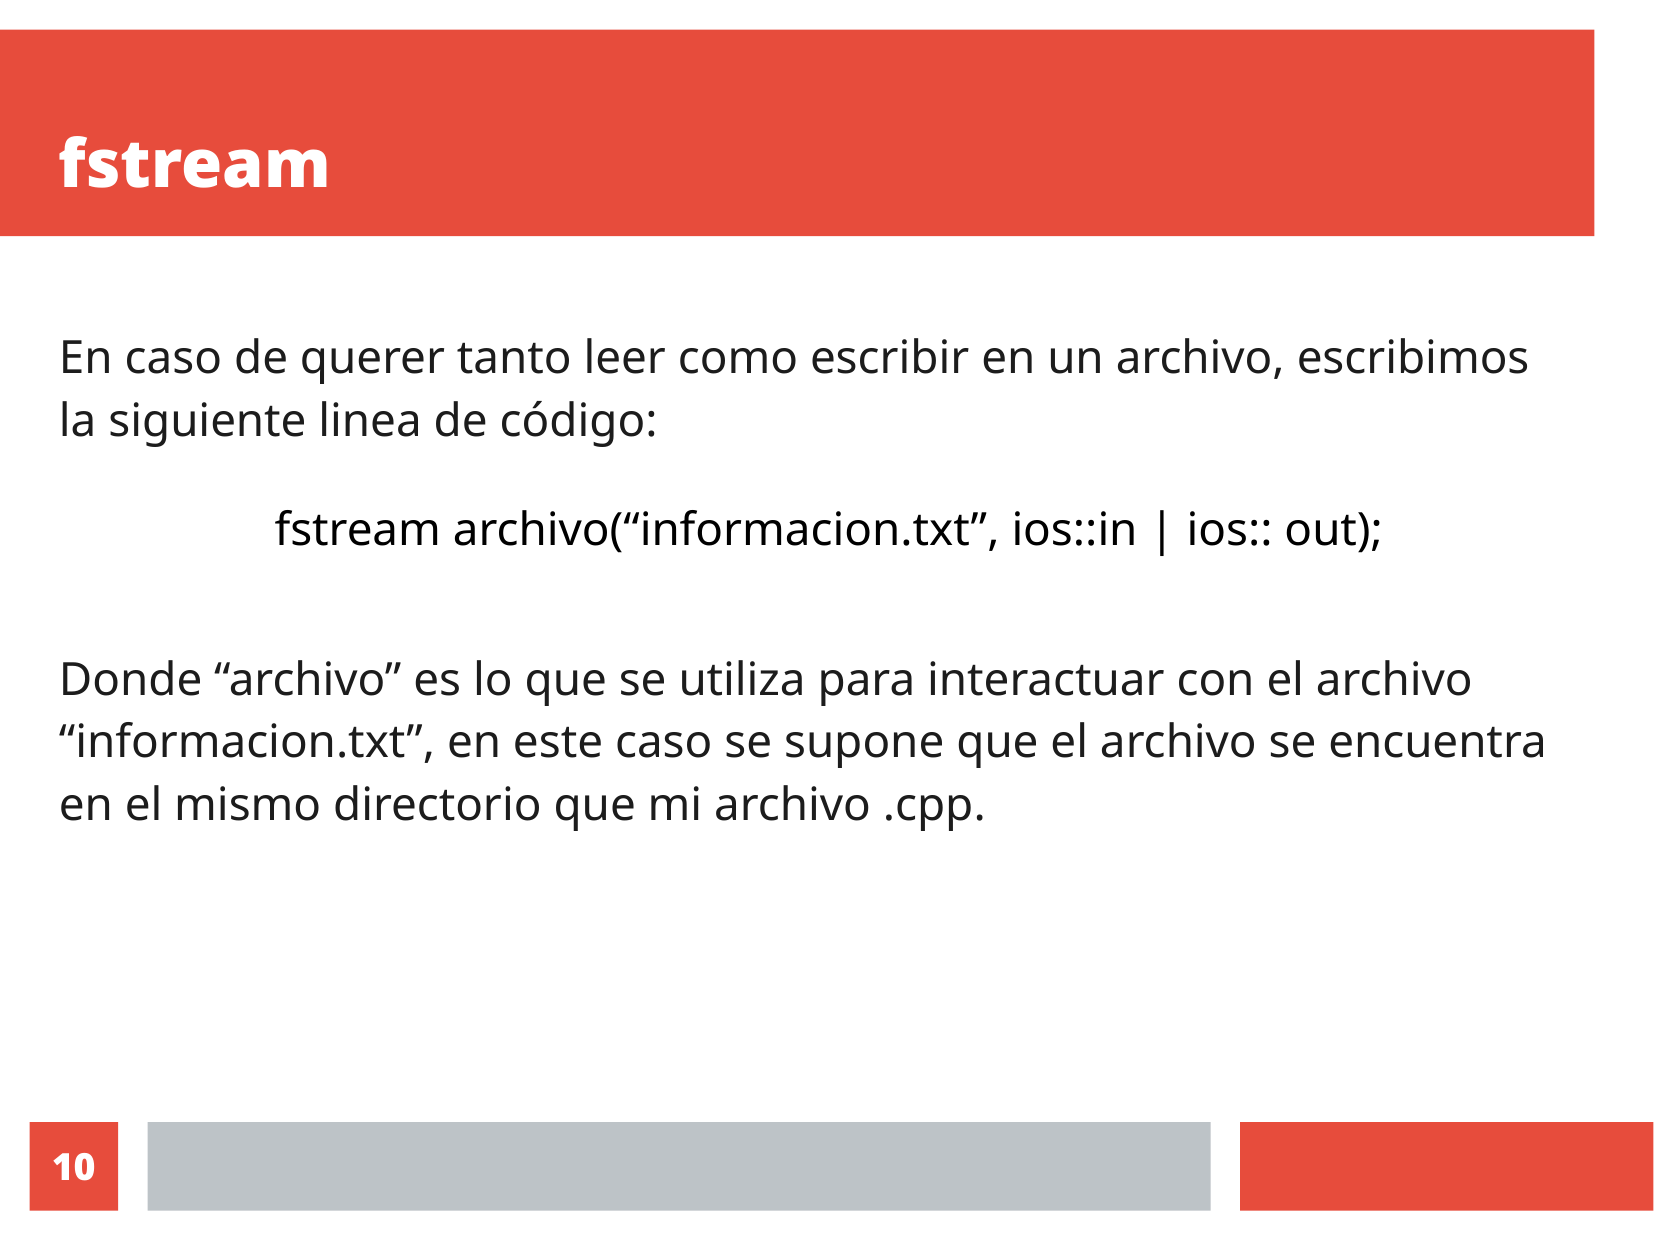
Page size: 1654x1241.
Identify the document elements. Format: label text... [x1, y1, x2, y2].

title fstream [59, 59, 1595, 207]
text_box fstream archivo(“informacion.txt”, ios::in | ios:: out); [259, 489, 1477, 556]
list En caso de querer tanto leer como escribir en un archivo, escribimos la siguiente linea de código: Donde “archivo” es lo que se utiliza para interactuar con el archivo “informacion.txt”, en este caso se supone que el archivo se encuentra en el mismo directorio que mi archivo .cpp. [59, 324, 1565, 1093]
